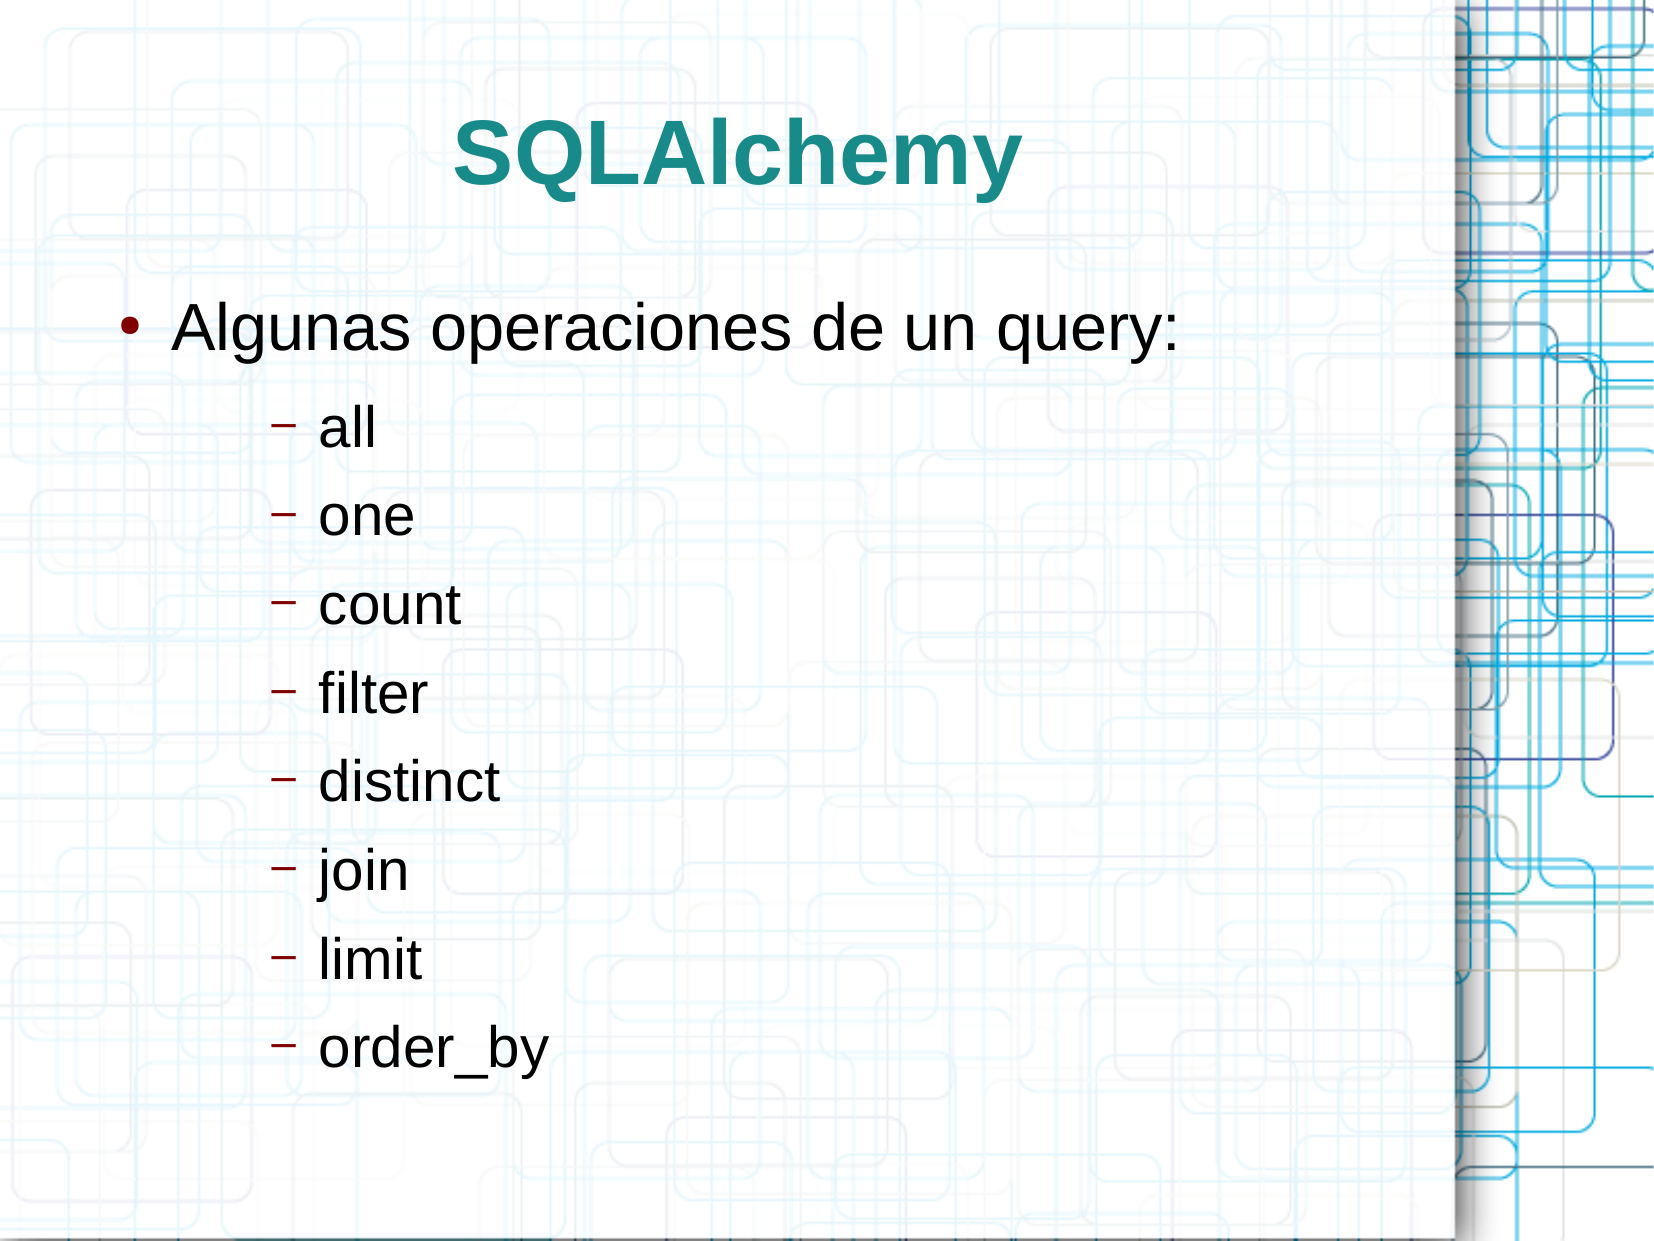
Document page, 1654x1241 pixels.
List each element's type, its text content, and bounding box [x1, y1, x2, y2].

title SQLAlchemy [59, 49, 1418, 257]
picture [0, 0, 1654, 1241]
list Algunas operaciones de un query: all one count filter distinct join limit order_by [82, 290, 1418, 1105]
